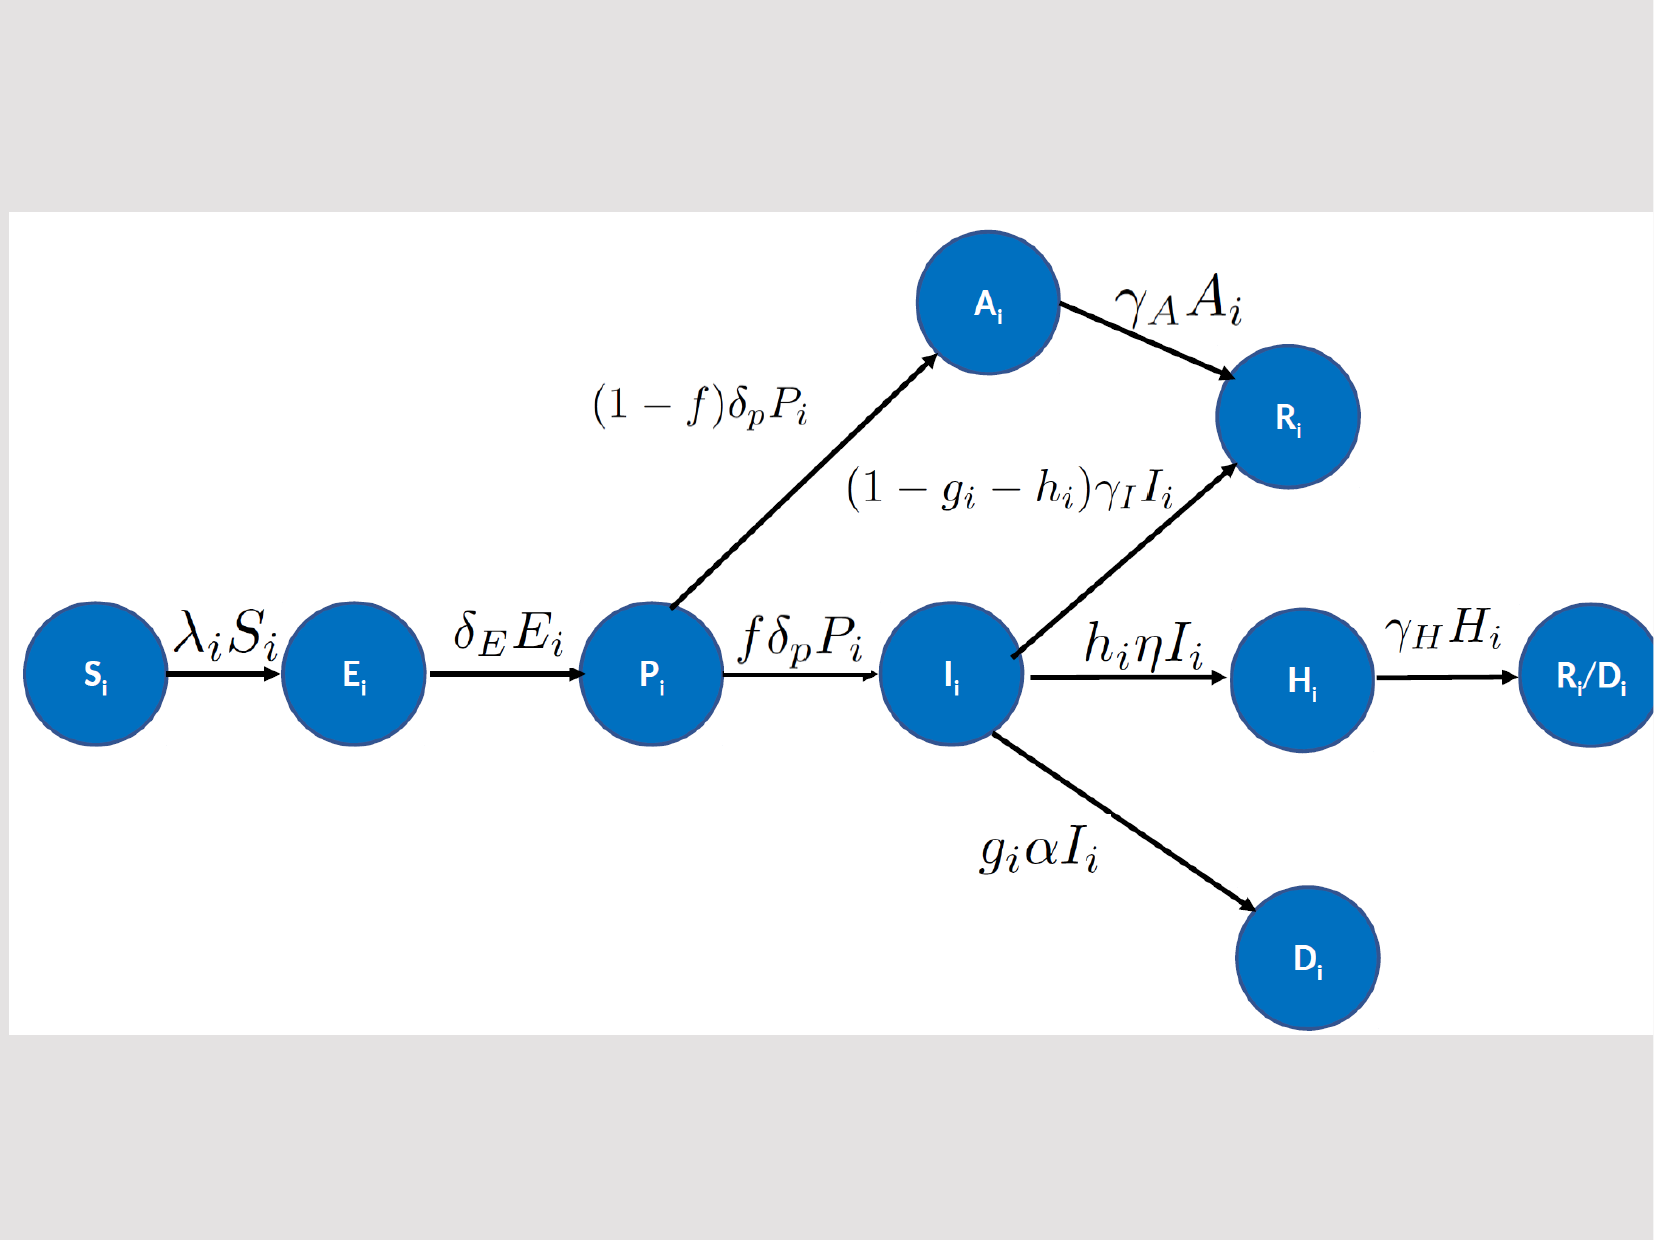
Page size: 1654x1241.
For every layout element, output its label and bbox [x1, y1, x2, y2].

picture [9, 212, 1654, 1035]
